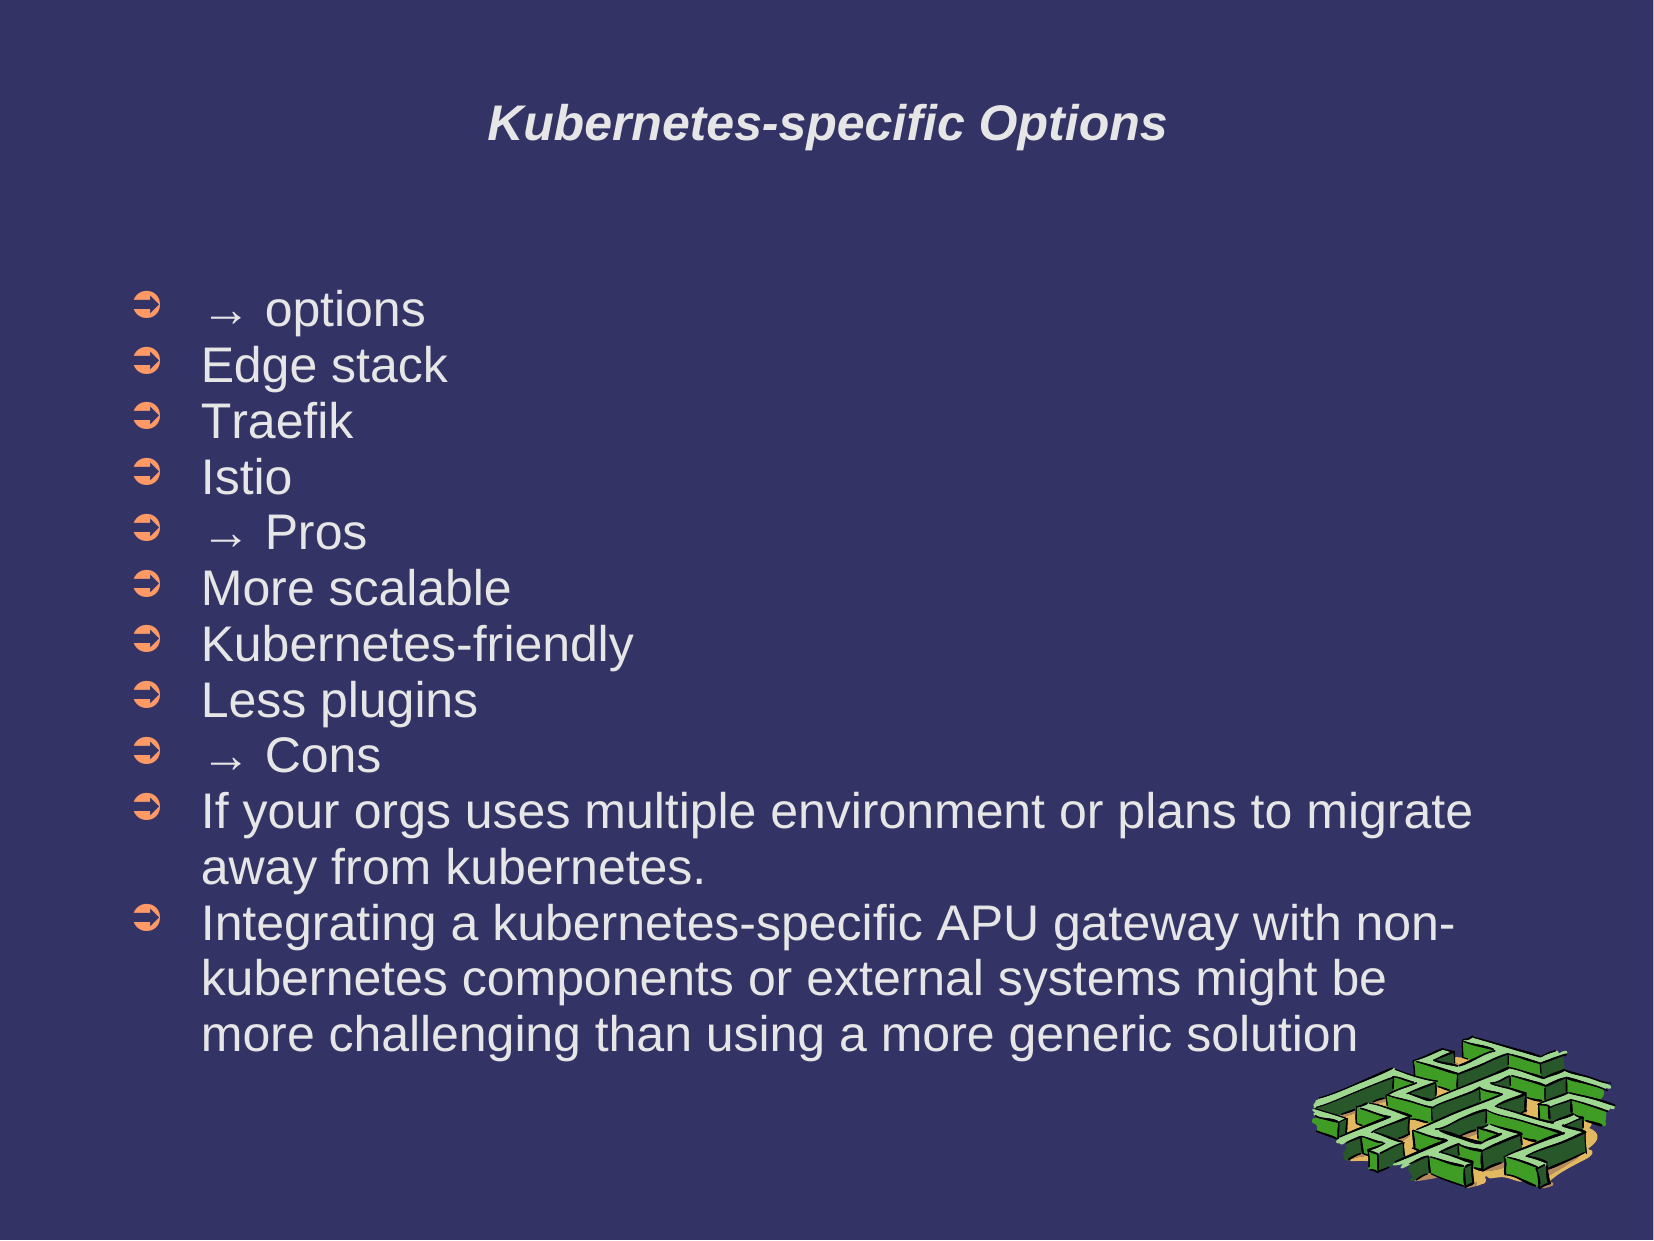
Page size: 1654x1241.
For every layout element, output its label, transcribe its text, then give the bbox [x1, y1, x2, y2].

title Kubernetes-specific Options [121, 19, 1534, 227]
list → options Edge stack Traefik Istio → Pros More scalable Kubernetes-friendly Less plugins → Cons If your orgs uses multiple environment or plans to migrate away from kubernetes. Integrating a kubernetes-specific APU gateway with non-kubernetes components or external systems might be more challenging than using a more generic solution [118, 281, 1509, 1063]
